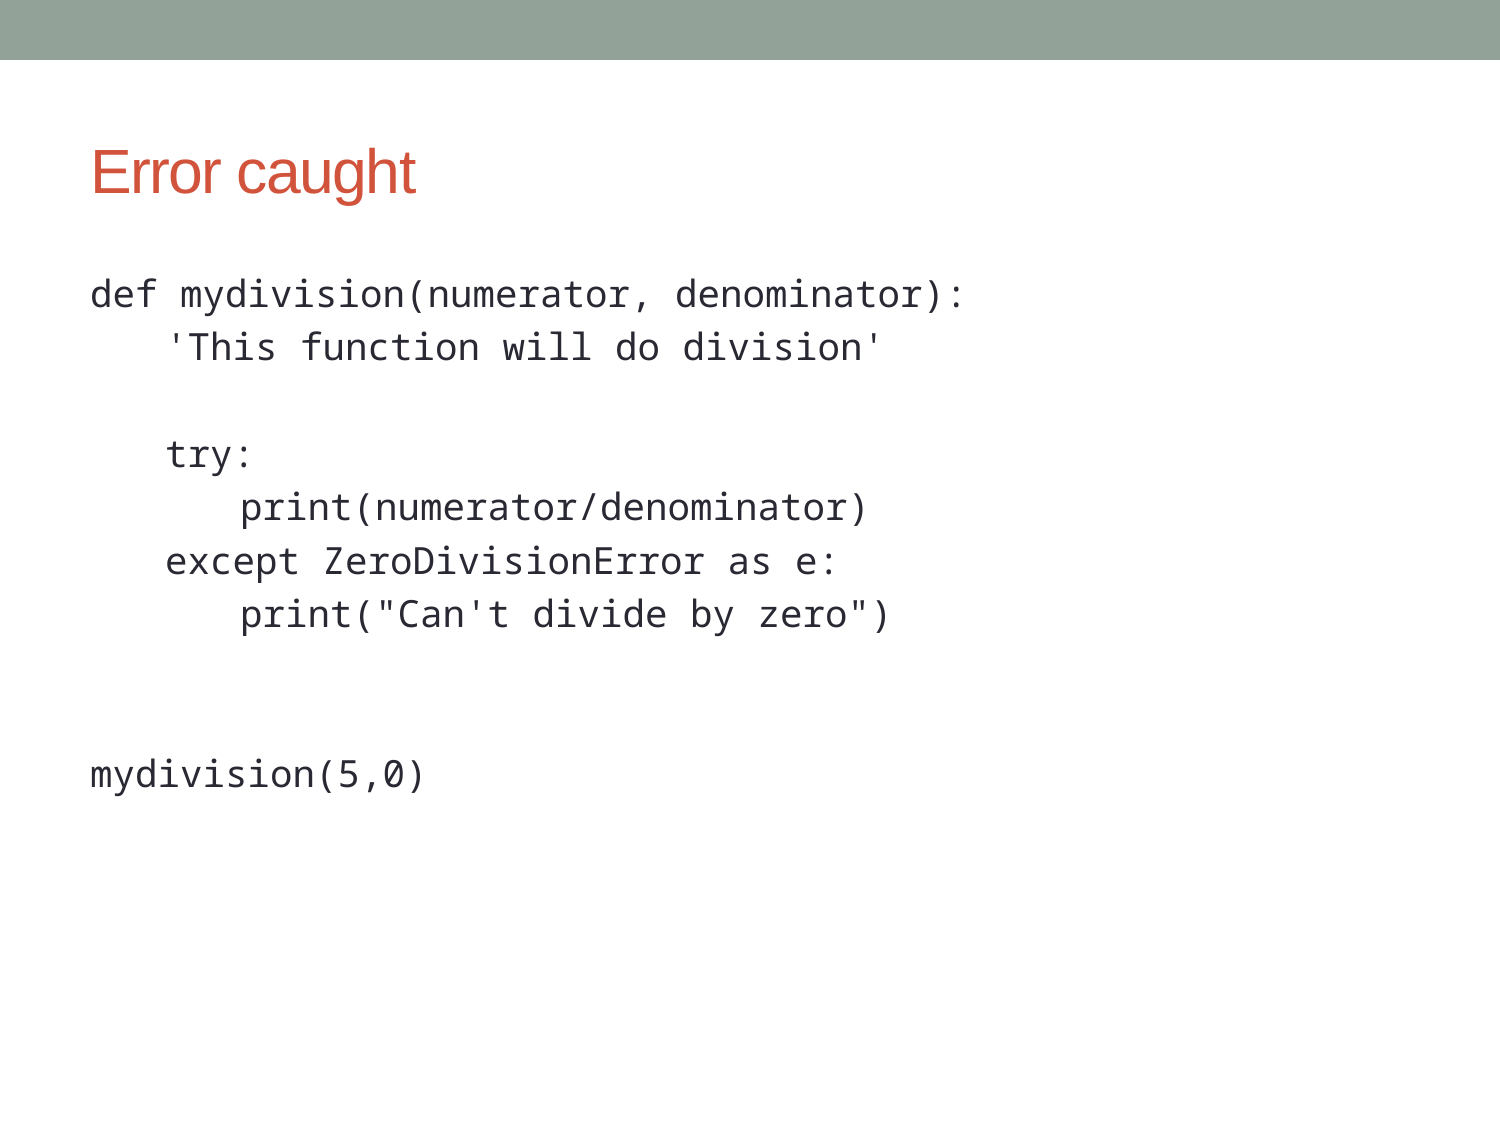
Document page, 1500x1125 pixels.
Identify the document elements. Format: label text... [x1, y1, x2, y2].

list def mydivision(numerator, denominator): 'This function will do division' try: print(numerator/denominator) except ZeroDivisionError as e: print("Can't divide by zero") mydivision(5,0) [75, 262, 1426, 1063]
title Error caught [75, 87, 1426, 251]
